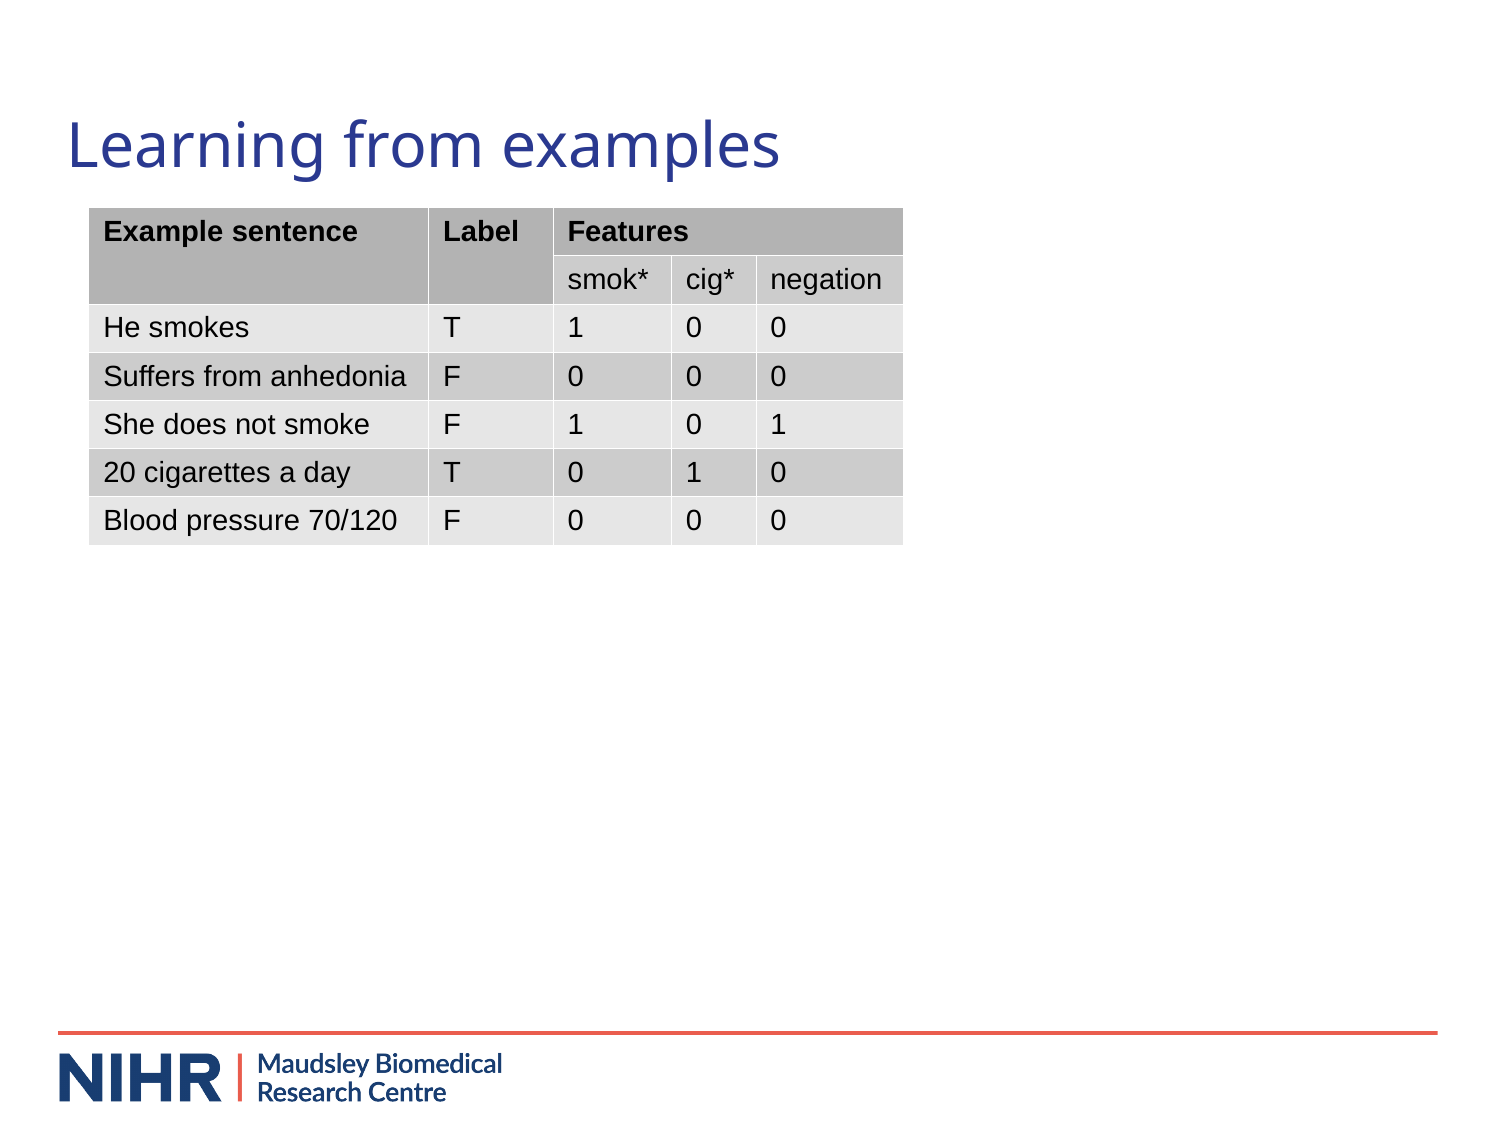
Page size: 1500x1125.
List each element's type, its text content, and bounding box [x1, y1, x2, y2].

table_cell 0 [757, 497, 903, 545]
table_cell 1 [672, 449, 756, 496]
table_cell F [429, 497, 553, 545]
table_cell 0 [757, 449, 903, 496]
picture [29, 1018, 531, 1125]
table_cell 1 [757, 401, 903, 448]
table_cell He smokes [89, 305, 428, 352]
table_cell 0 [672, 497, 756, 545]
table_header Features [554, 208, 903, 255]
table_cell Blood pressure 70/120 [89, 497, 428, 545]
table_cell 0 [672, 305, 756, 352]
table_cell 0 [672, 401, 756, 448]
table_cell 0 [554, 449, 671, 496]
table_cell 0 [672, 353, 756, 400]
table_cell She does not smoke [89, 401, 428, 448]
table_cell T [429, 305, 553, 352]
table_cell 0 [757, 353, 903, 400]
table_cell 0 [757, 305, 903, 352]
table_header Example sentence [89, 208, 428, 304]
table_cell smok* [554, 256, 671, 304]
table_cell 20 cigarettes a day [89, 449, 428, 496]
table_cell cig* [672, 256, 756, 304]
table_cell 0 [554, 353, 671, 400]
table_cell negation [757, 256, 903, 304]
table_cell Suffers from anhedonia [89, 353, 428, 400]
title Learning from examples [51, 89, 1450, 223]
table_cell F [429, 401, 553, 448]
table_cell 1 [554, 401, 671, 448]
table_cell 1 [554, 305, 671, 352]
table_header Label [429, 208, 553, 304]
table_cell T [429, 449, 553, 496]
table_cell F [429, 353, 553, 400]
table_cell 0 [554, 497, 671, 545]
